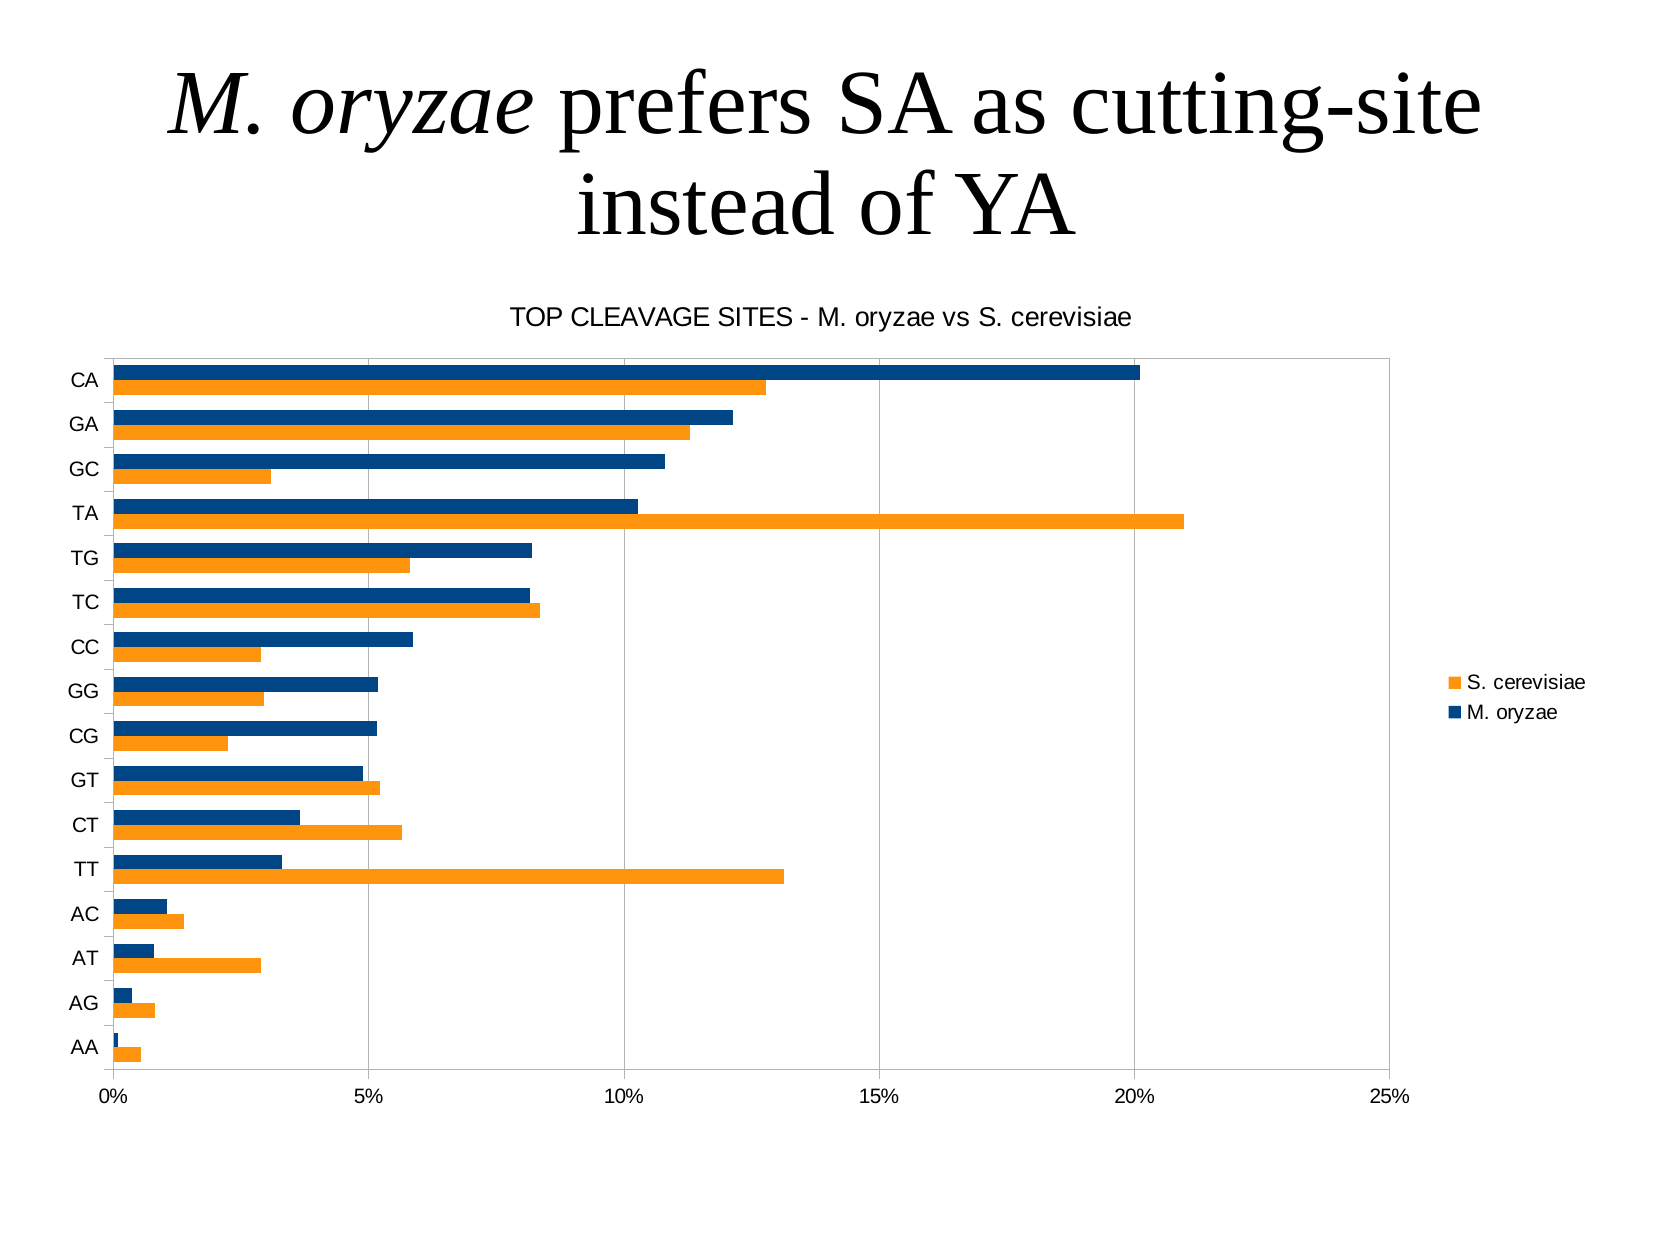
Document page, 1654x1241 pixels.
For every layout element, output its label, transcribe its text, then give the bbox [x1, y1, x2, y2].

title M. oryzae prefers SA as cutting-site instead of YA [82, 49, 1571, 257]
chart [36, 270, 1606, 1126]
